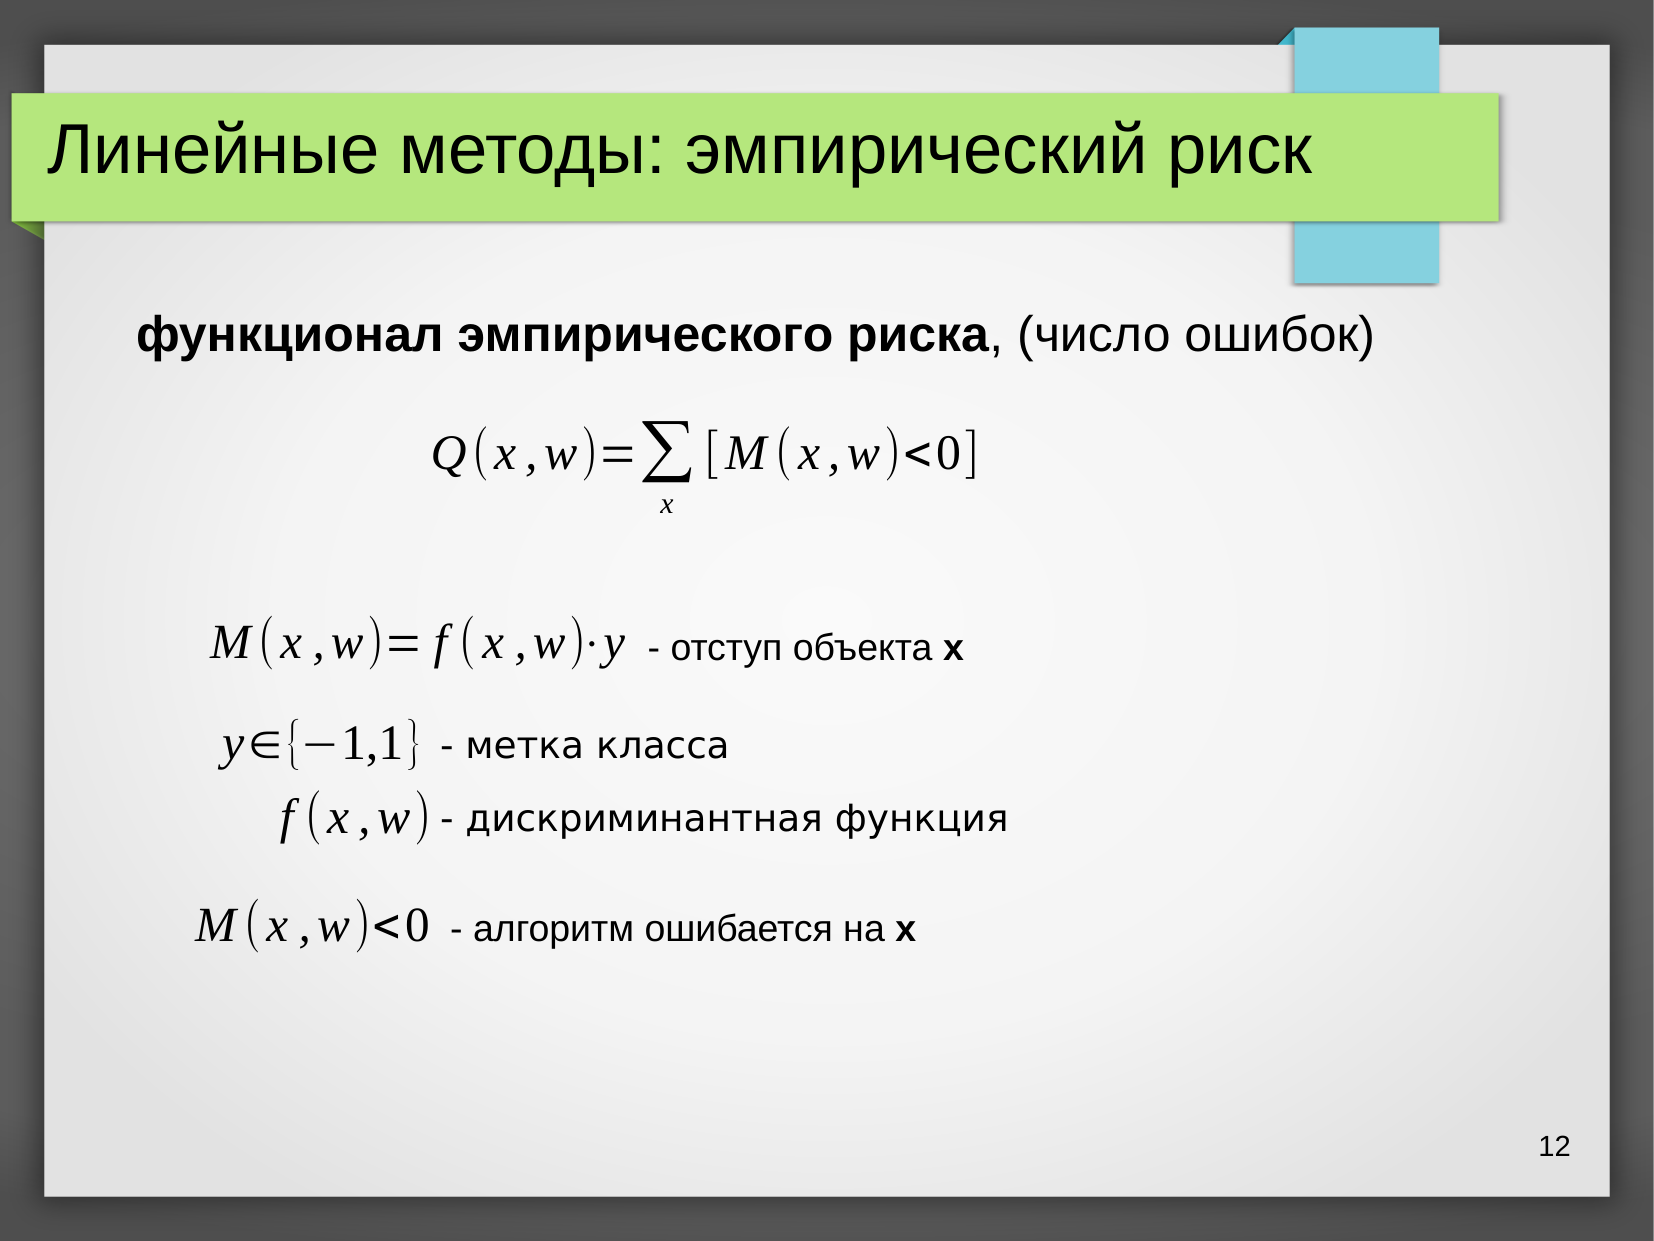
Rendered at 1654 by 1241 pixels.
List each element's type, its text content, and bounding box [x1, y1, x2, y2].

text_box функционал эмпирического риска, (число ошибок) [118, 302, 1394, 367]
title Линейные методы: эмпирический риск [47, 109, 1501, 189]
chart [212, 717, 425, 776]
chart [185, 896, 438, 957]
text_box - отступ объекта х [634, 614, 1084, 682]
text_box - алгоритм ошибается на х [437, 900, 945, 957]
chart [200, 614, 634, 675]
text_box - дискриминантная функция [425, 788, 1028, 848]
text_box - метка класса [425, 716, 756, 776]
chart [425, 417, 985, 520]
picture [0, 0, 1654, 1241]
chart [271, 787, 438, 848]
